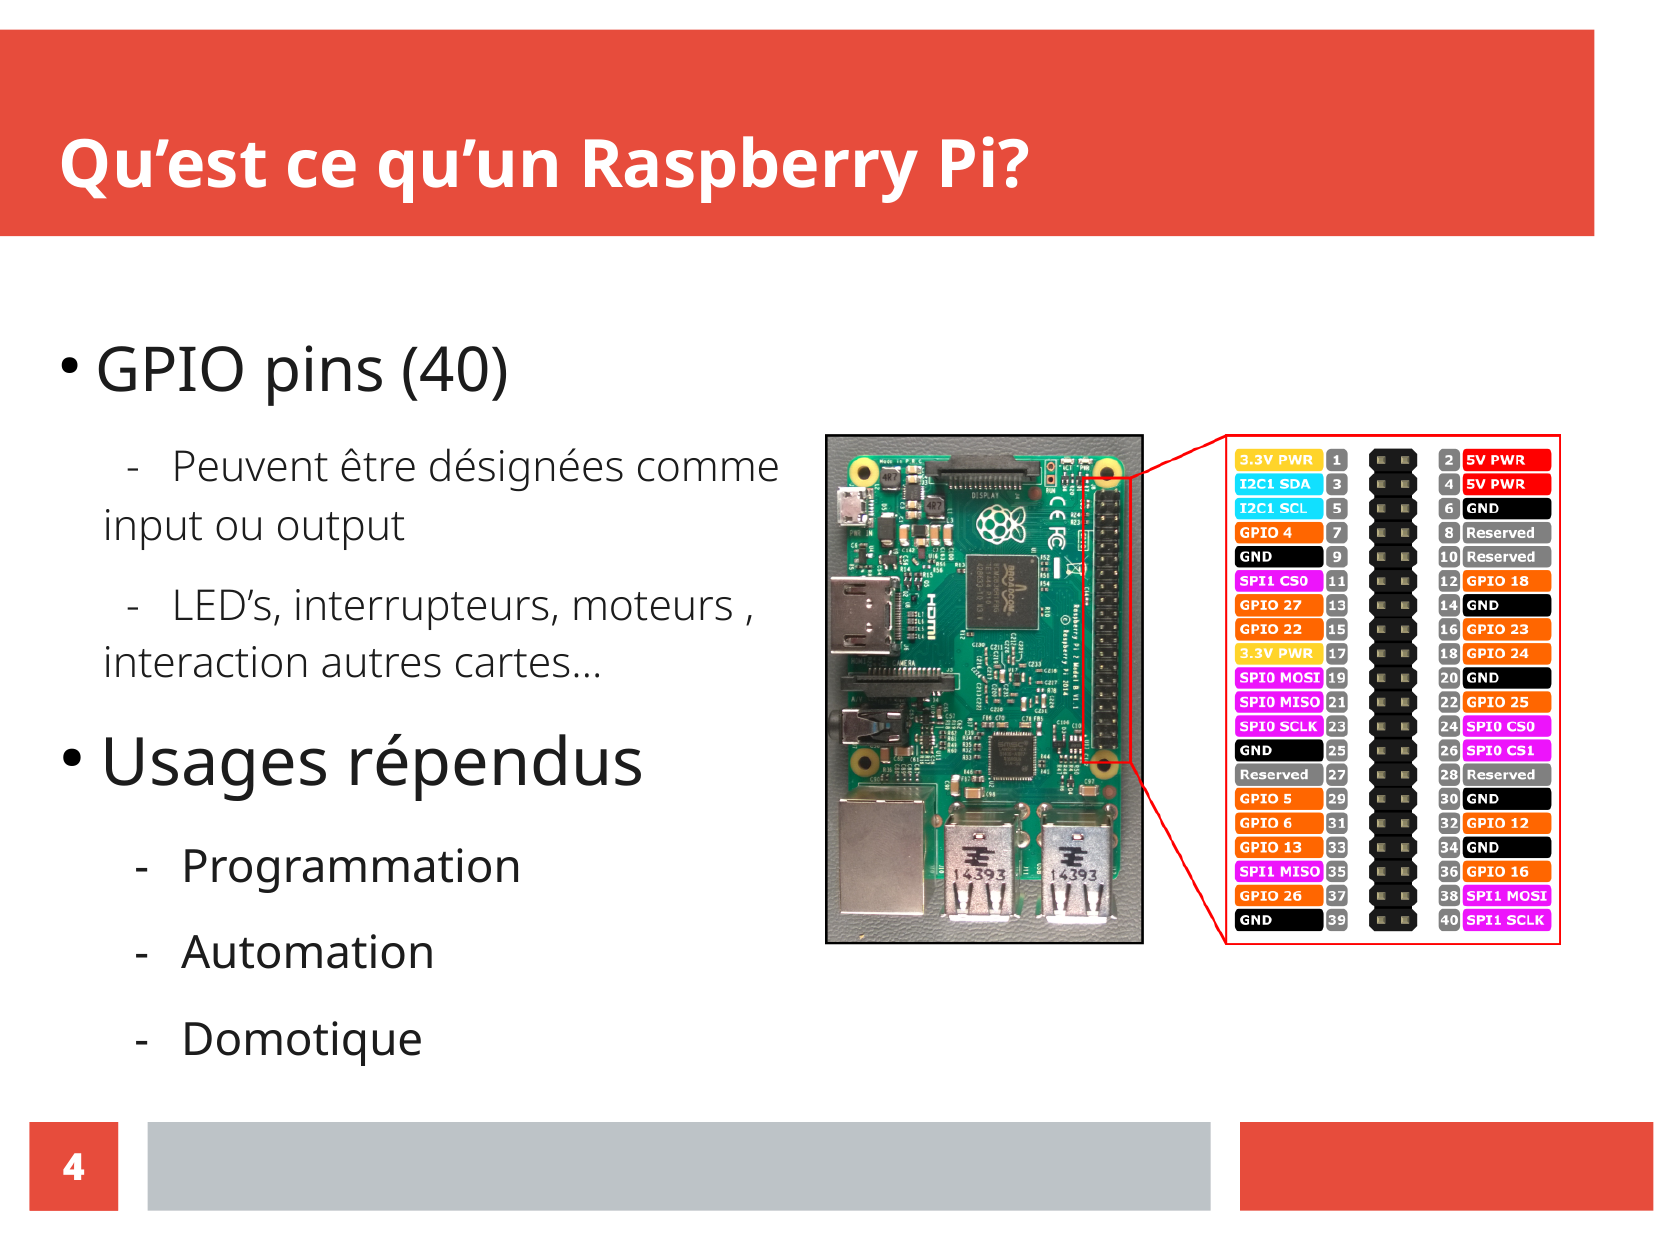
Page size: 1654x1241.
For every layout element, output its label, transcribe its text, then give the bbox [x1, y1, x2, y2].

title Qu’est ce qu’un Raspberry Pi? [59, 59, 1595, 207]
list GPIO pins (40) - Peuvent être désignées comme input ou output - LED’s, interrupteurs, moteurs , interaction autres cartes… [59, 324, 794, 691]
list Usages répendus - Programmation - Automation - Domotique [60, 713, 795, 1081]
picture [825, 434, 1561, 946]
